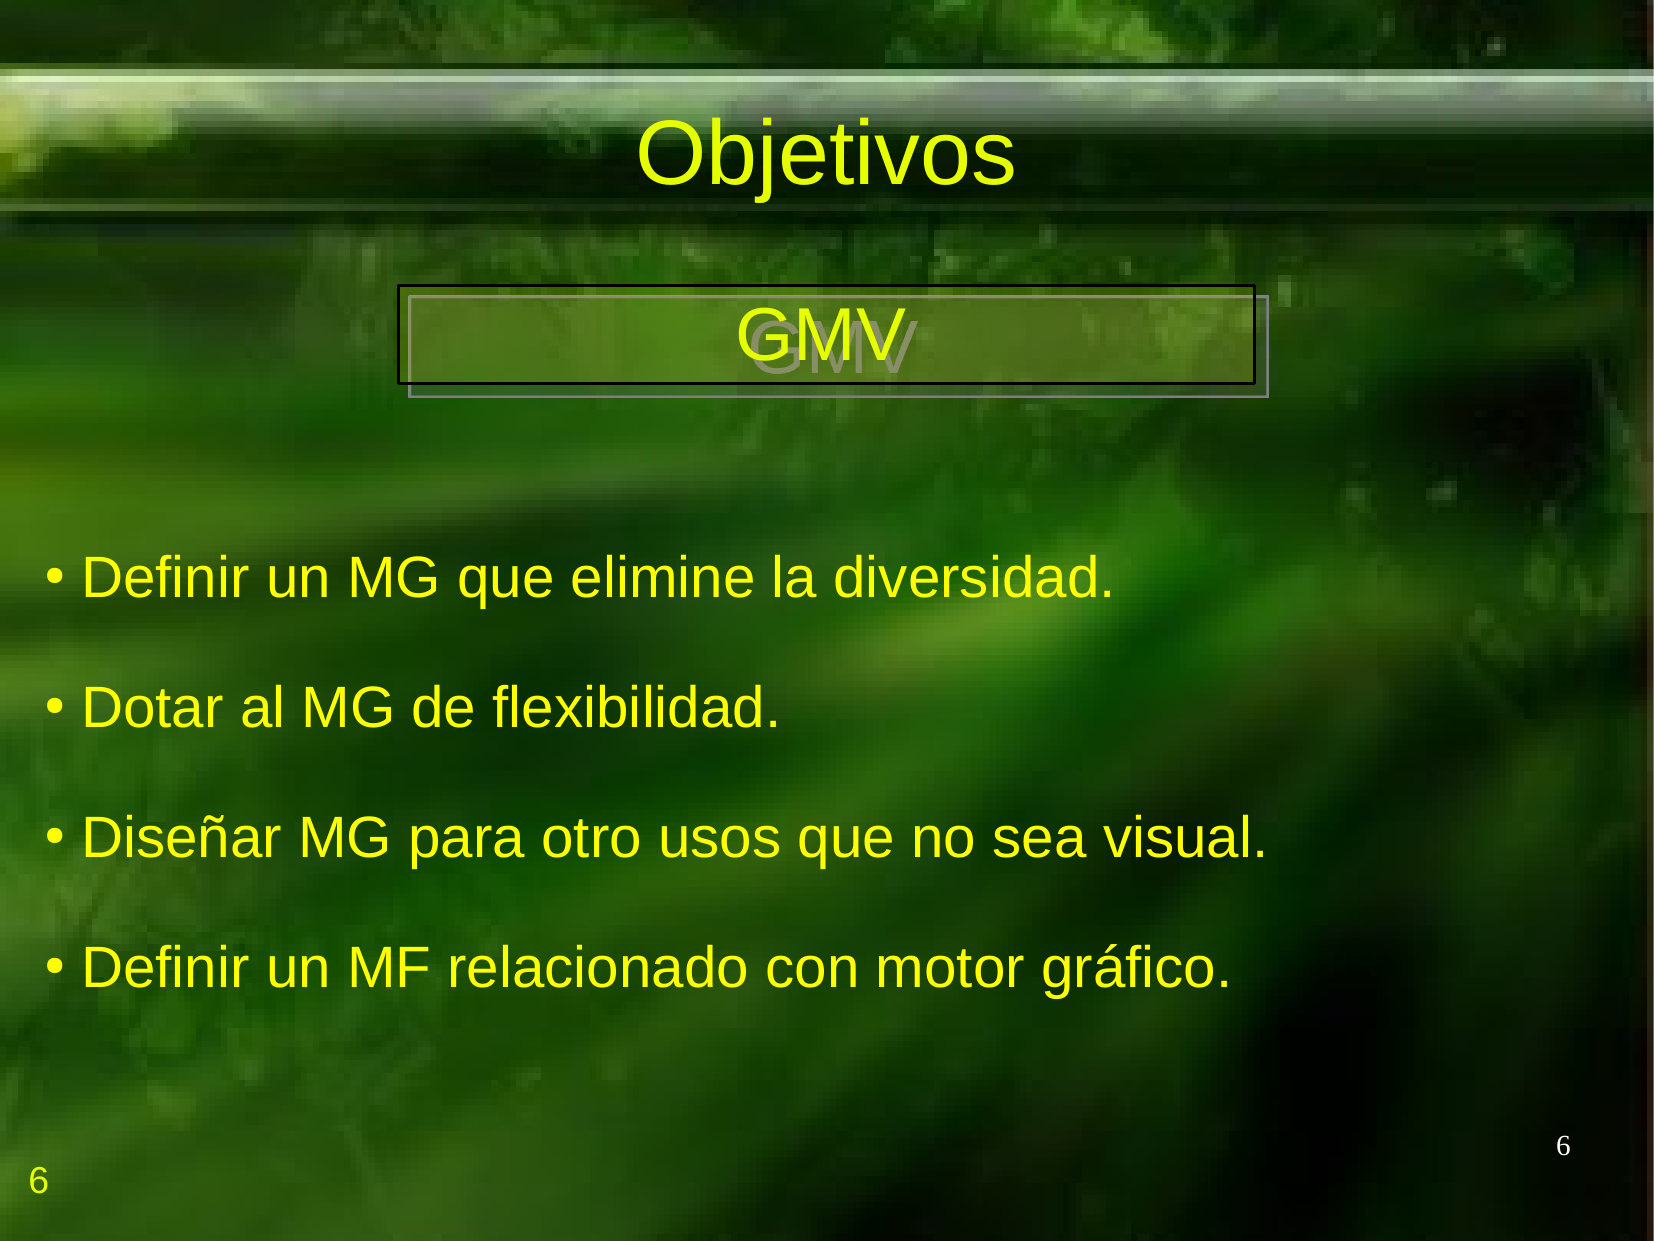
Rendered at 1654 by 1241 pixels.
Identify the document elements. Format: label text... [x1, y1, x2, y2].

text_box Definir un MG que elimine la diversidad. Dotar al MG de flexibilidad. Diseñar MG para otro usos que no sea visual. Definir un MF relacionado con motor gráfico. [29, 472, 1625, 943]
text_box <número> [13, 1151, 214, 1222]
title Objetivos [82, 49, 1571, 257]
picture [0, 0, 1654, 1241]
text_box GMV [398, 285, 1255, 384]
